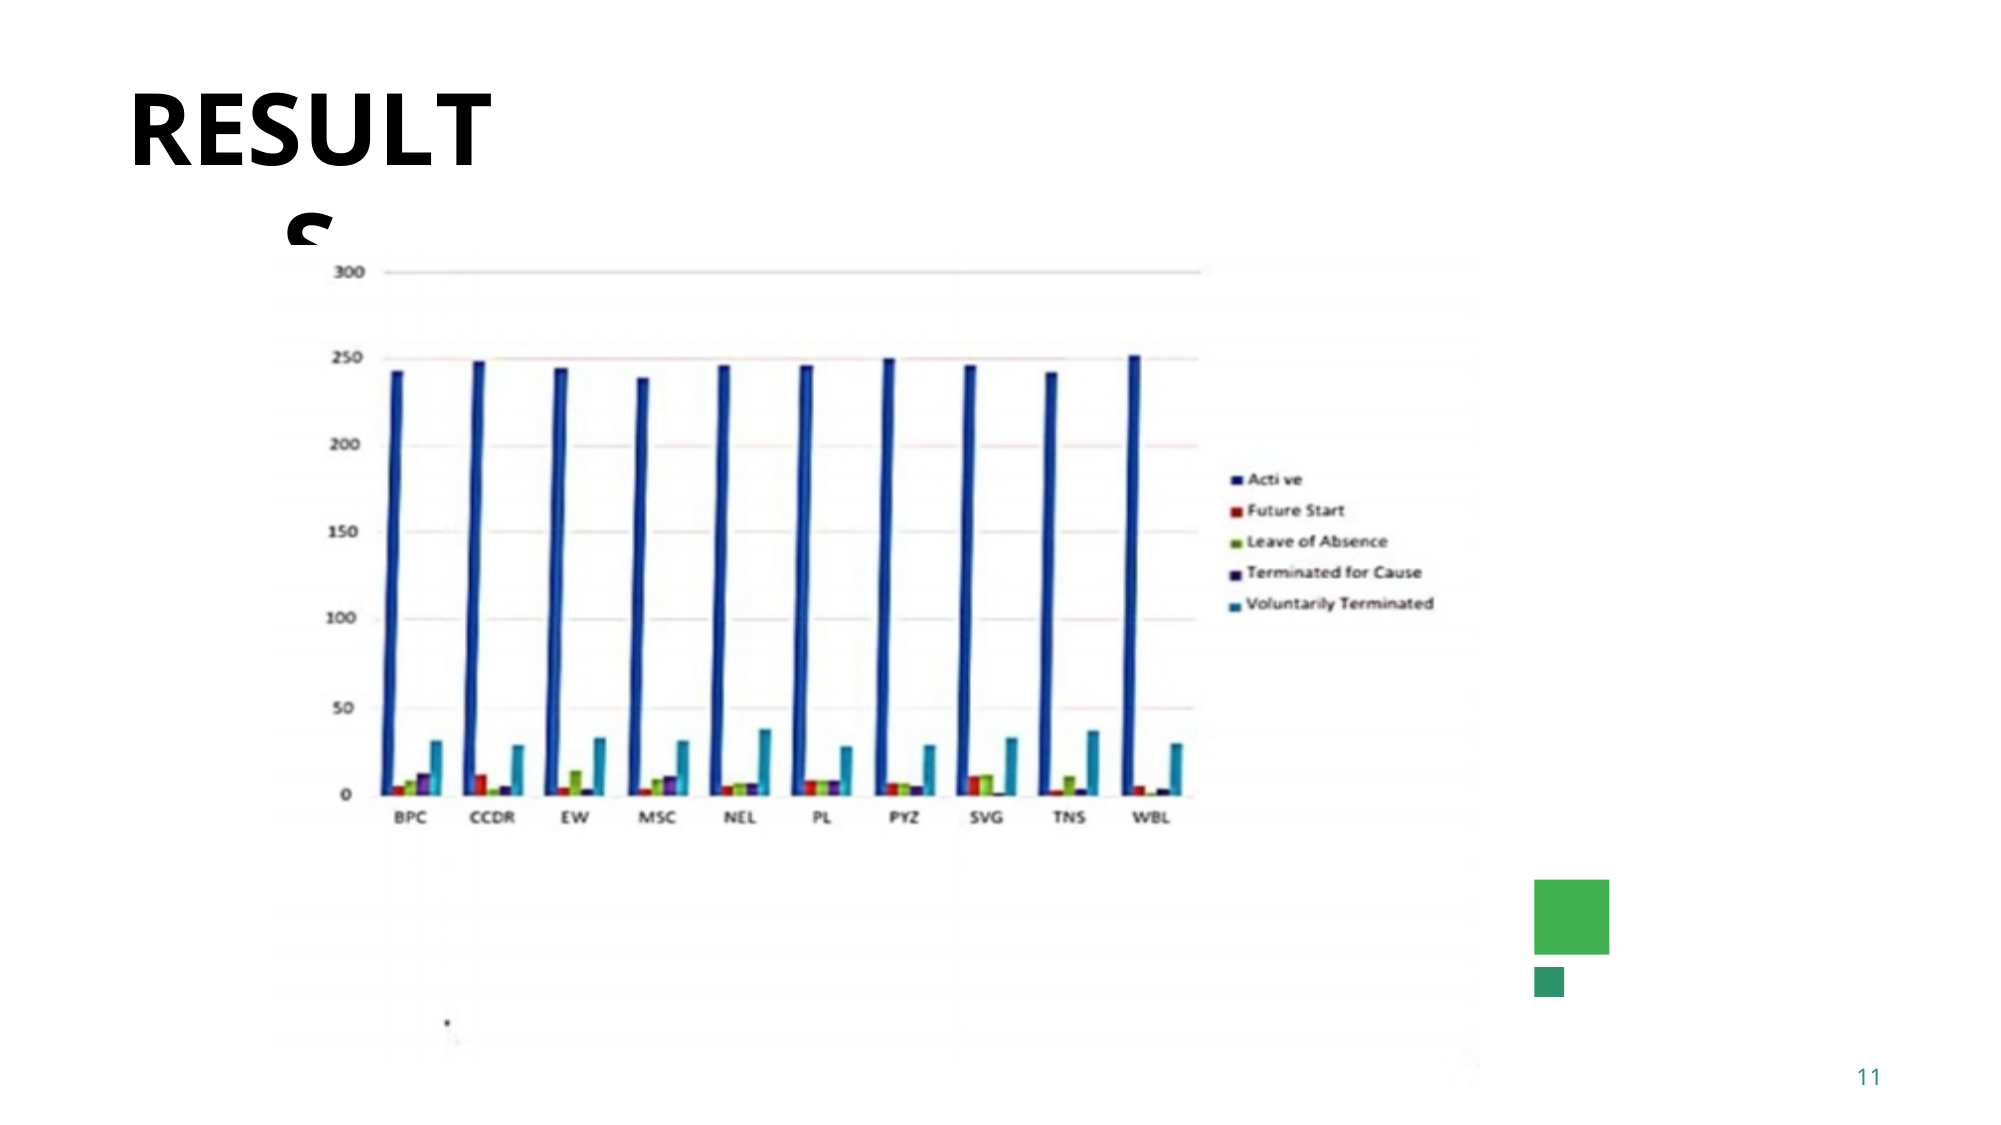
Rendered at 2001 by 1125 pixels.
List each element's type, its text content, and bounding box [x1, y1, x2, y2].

text_box 11 [1849, 1061, 1888, 1094]
title RESULTS [123, 63, 524, 188]
picture [273, 245, 1480, 1094]
text_box [1534, 879, 1610, 955]
text_box [1534, 967, 1565, 997]
